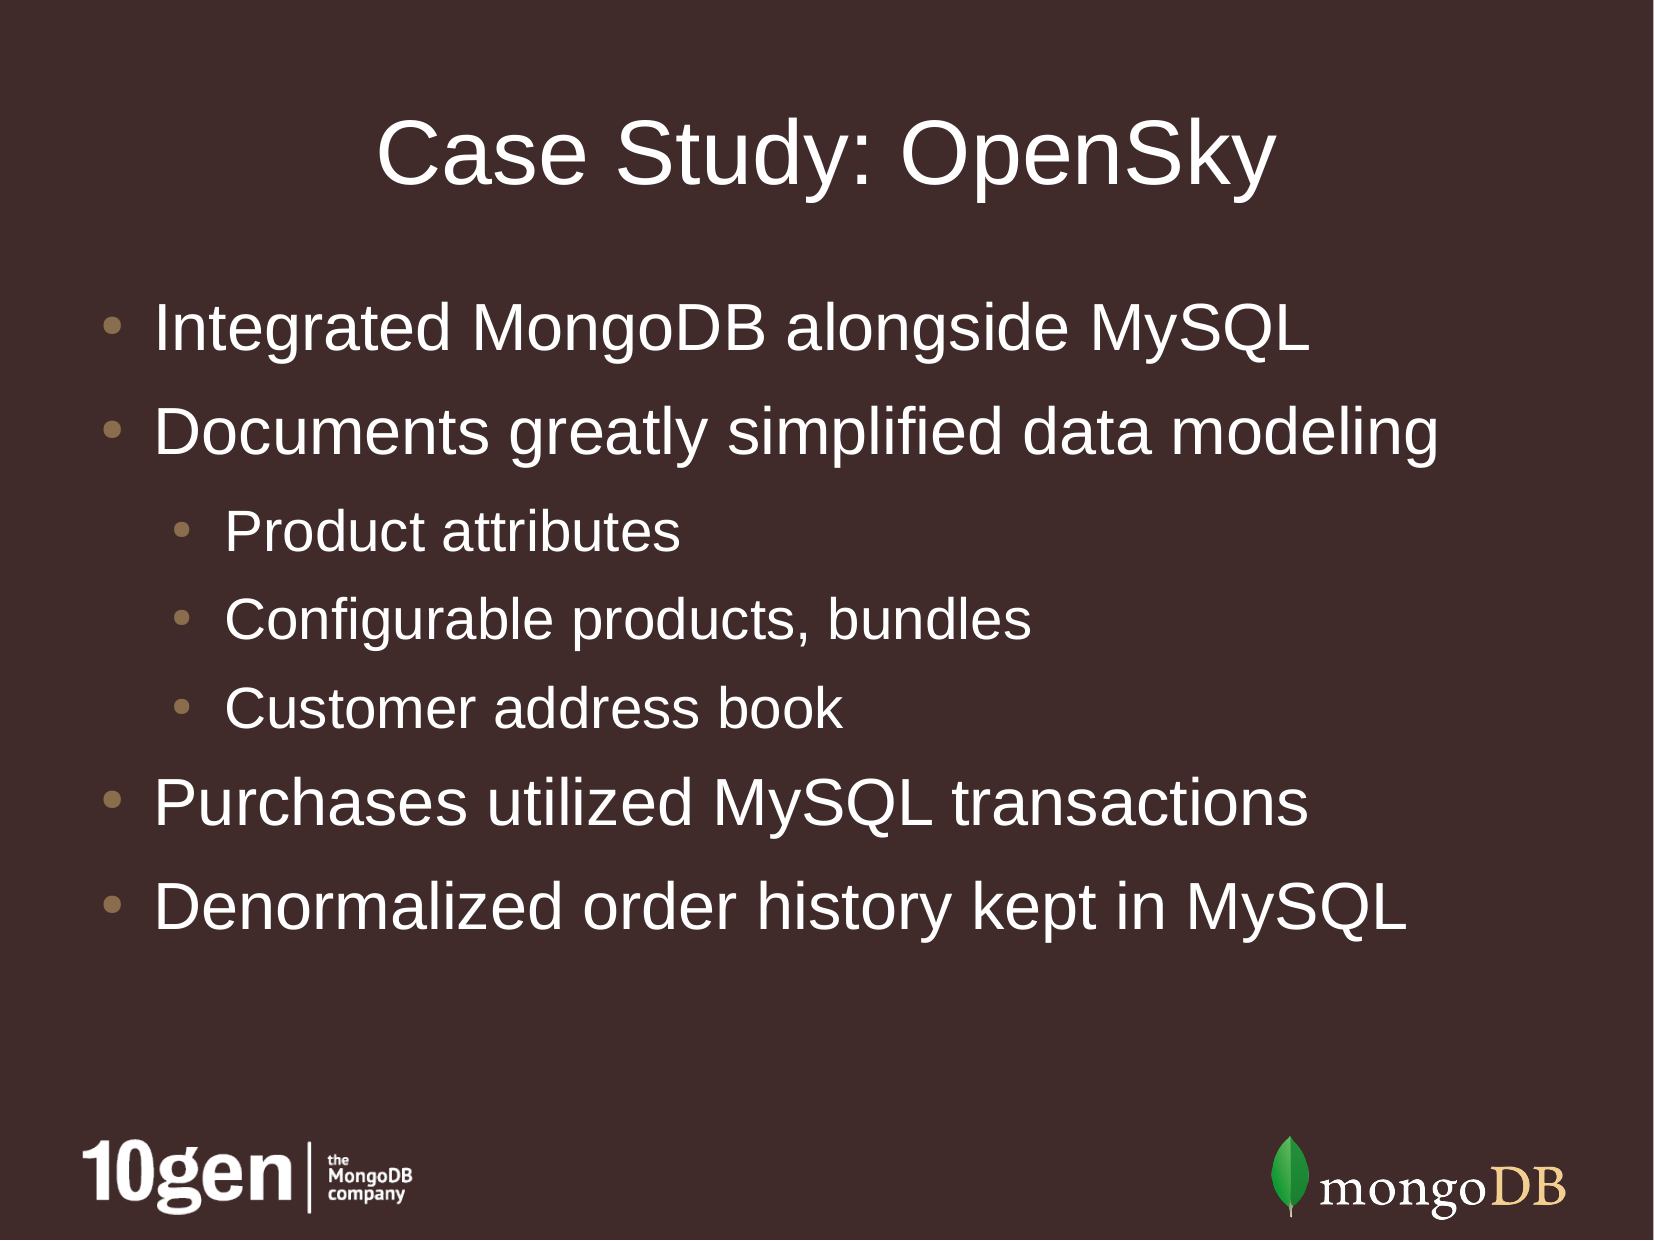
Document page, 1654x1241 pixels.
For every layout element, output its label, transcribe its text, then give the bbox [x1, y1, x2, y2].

title Case Study: OpenSky [82, 49, 1571, 257]
picture [82, 1139, 413, 1215]
picture [1260, 1124, 1576, 1230]
list Integrated MongoDB alongside MySQL Documents greatly simplified data modeling Product attributes Configurable products, bundles Customer address book Purchases utilized MySQL transactions Denormalized order history kept in MySQL [82, 290, 1571, 1010]
